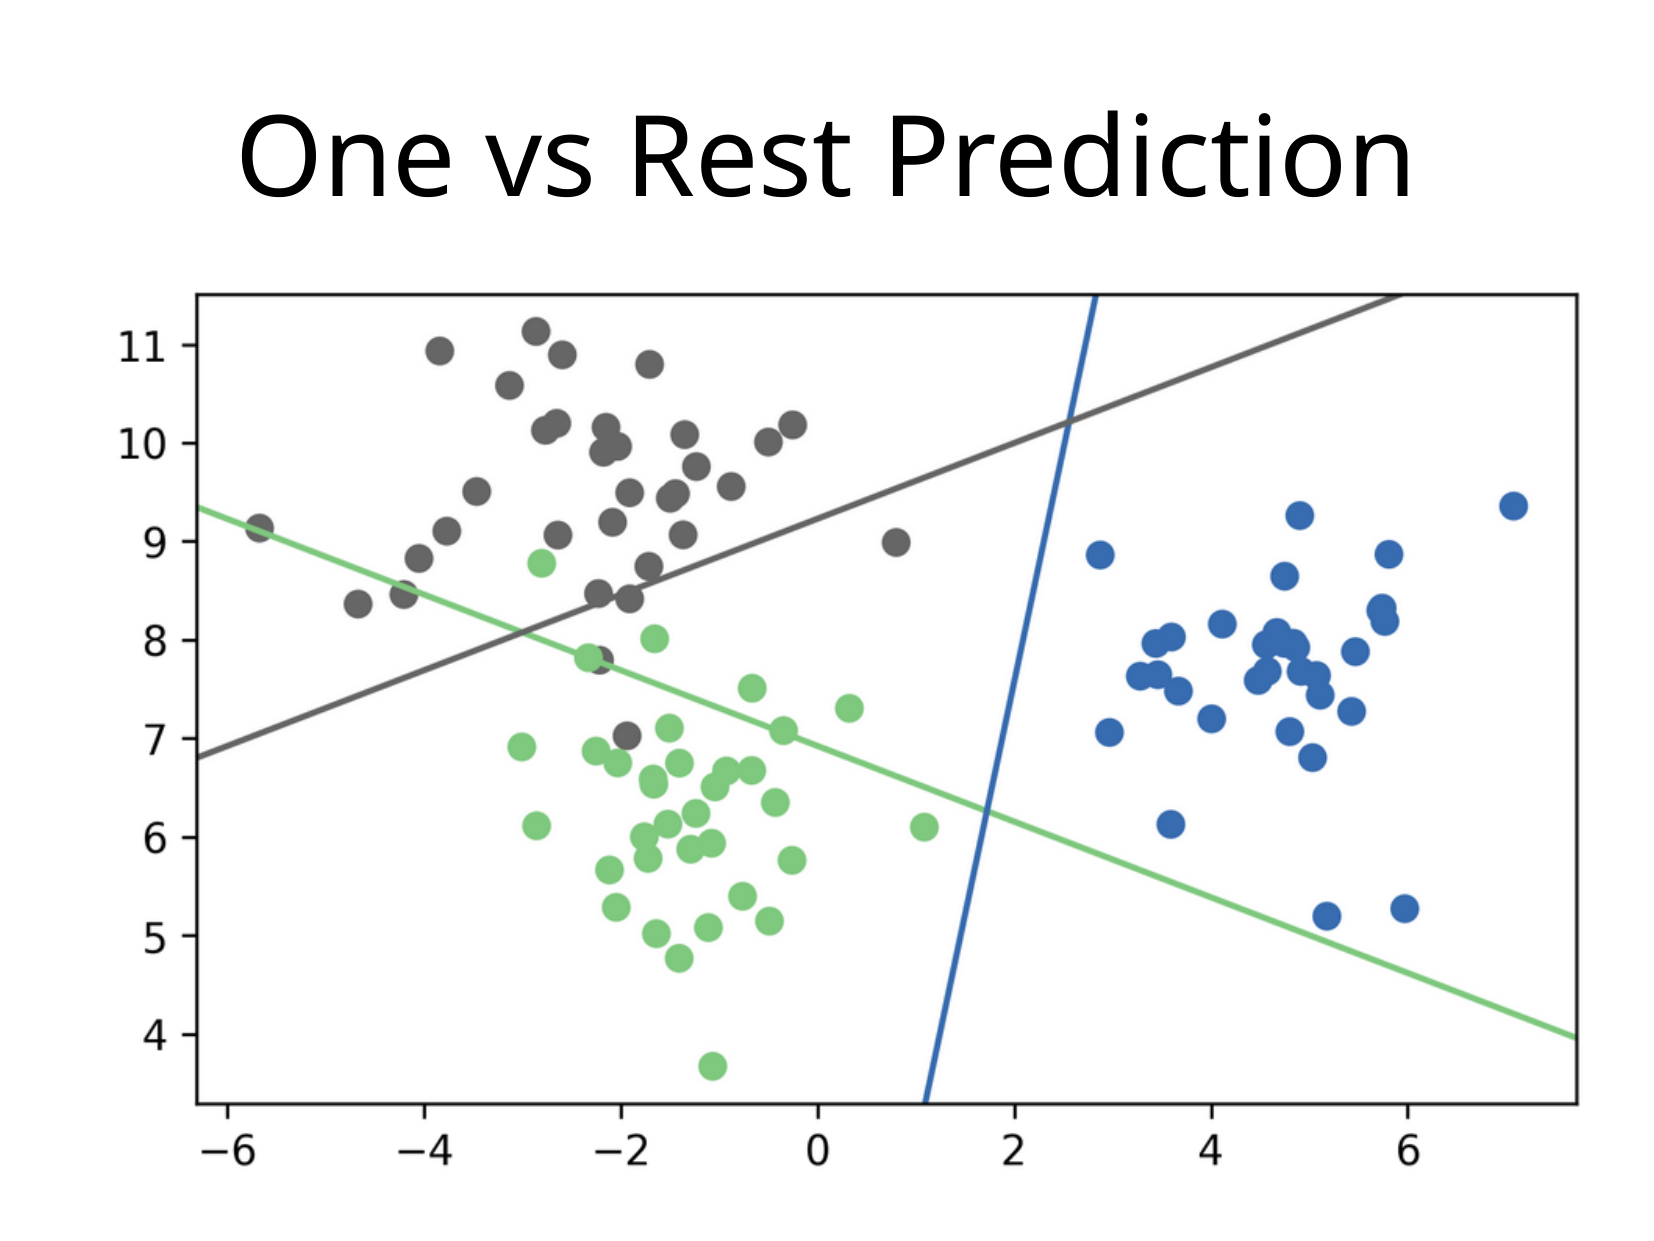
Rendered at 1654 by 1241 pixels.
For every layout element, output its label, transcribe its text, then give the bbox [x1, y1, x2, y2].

picture [75, 254, 1600, 1182]
title One vs Rest Prediction [82, 49, 1571, 254]
